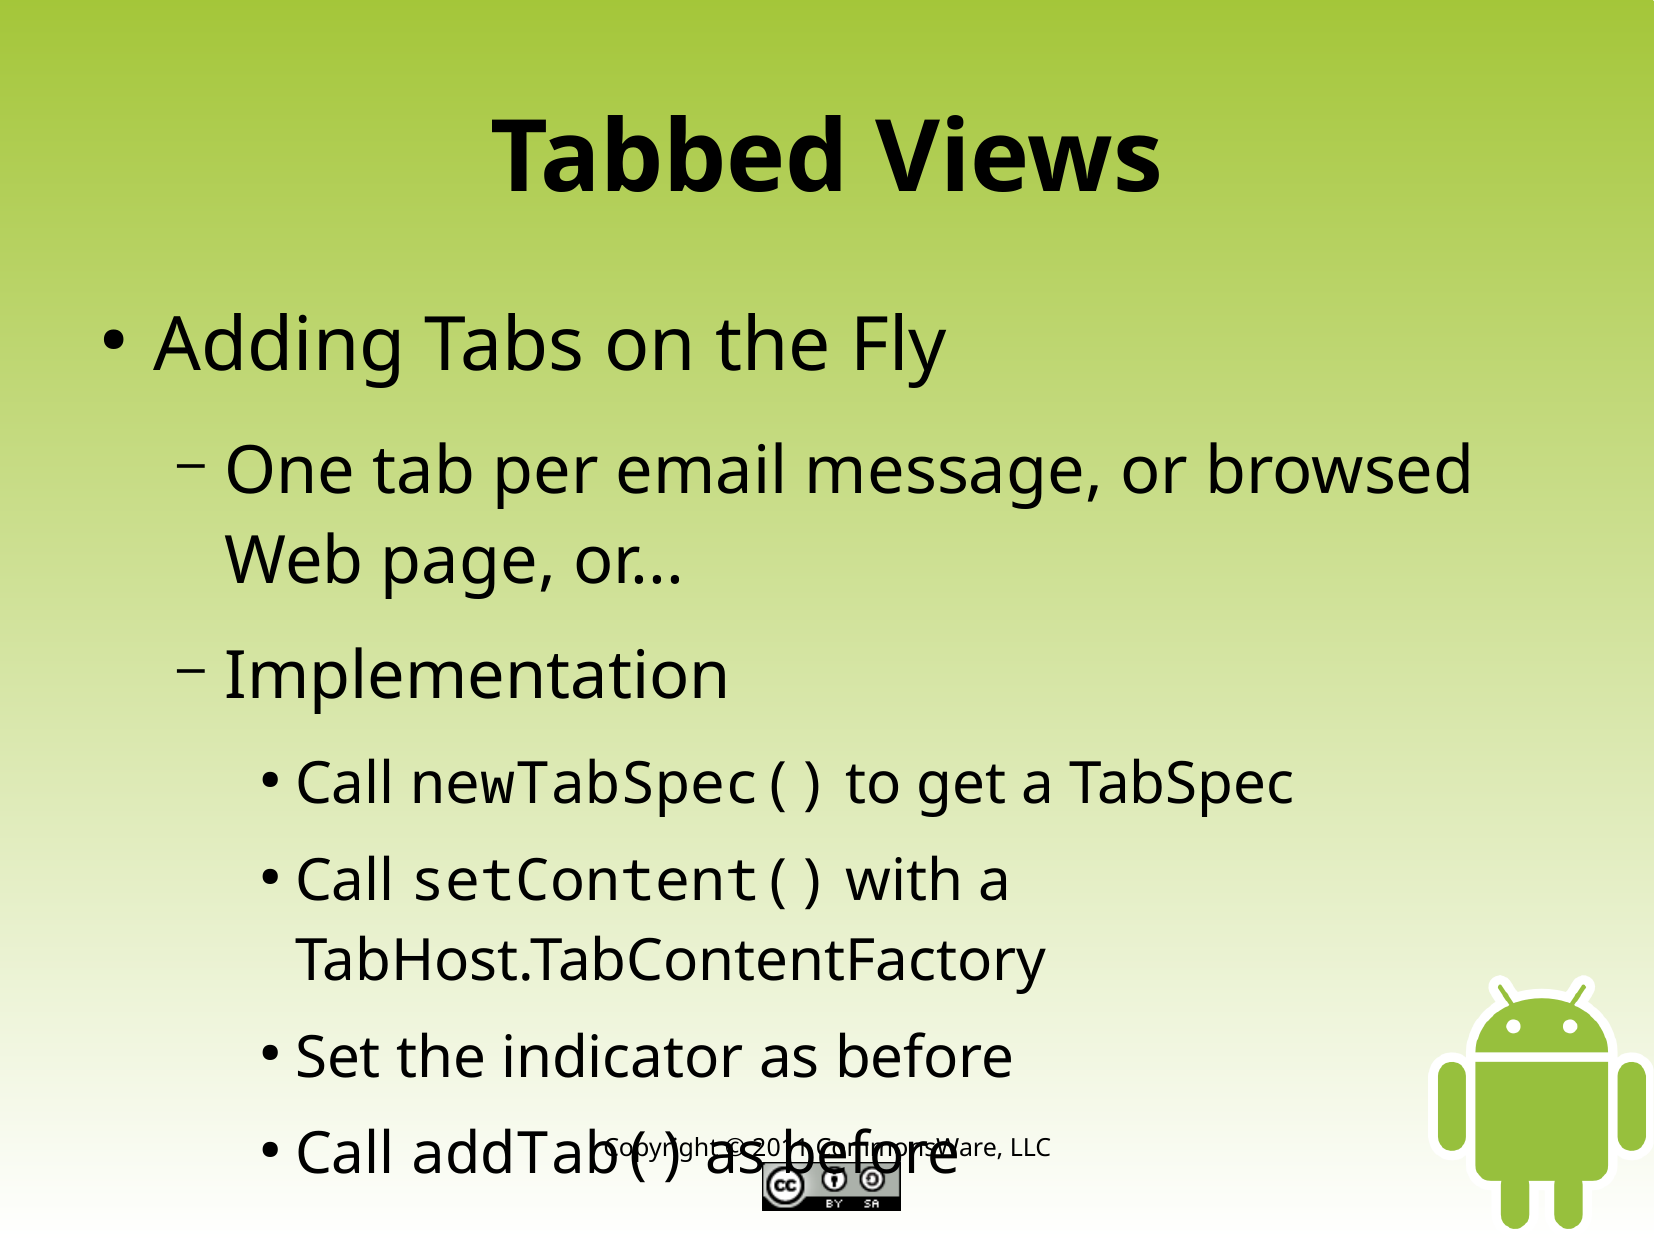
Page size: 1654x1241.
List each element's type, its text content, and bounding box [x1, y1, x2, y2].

picture [1428, 975, 1654, 1238]
title Tabbed Views [82, 49, 1571, 257]
picture [762, 1162, 901, 1211]
picture [792, 1162, 808, 1169]
picture [878, 1162, 895, 1169]
list Adding Tabs on the Fly One tab per email message, or browsed Web page, or... Implementation Call newTabSpec() to get a TabSpec Call setContent() with a TabHost.TabContentFactory Set the indicator as before Call addTab() as before [82, 290, 1571, 1113]
